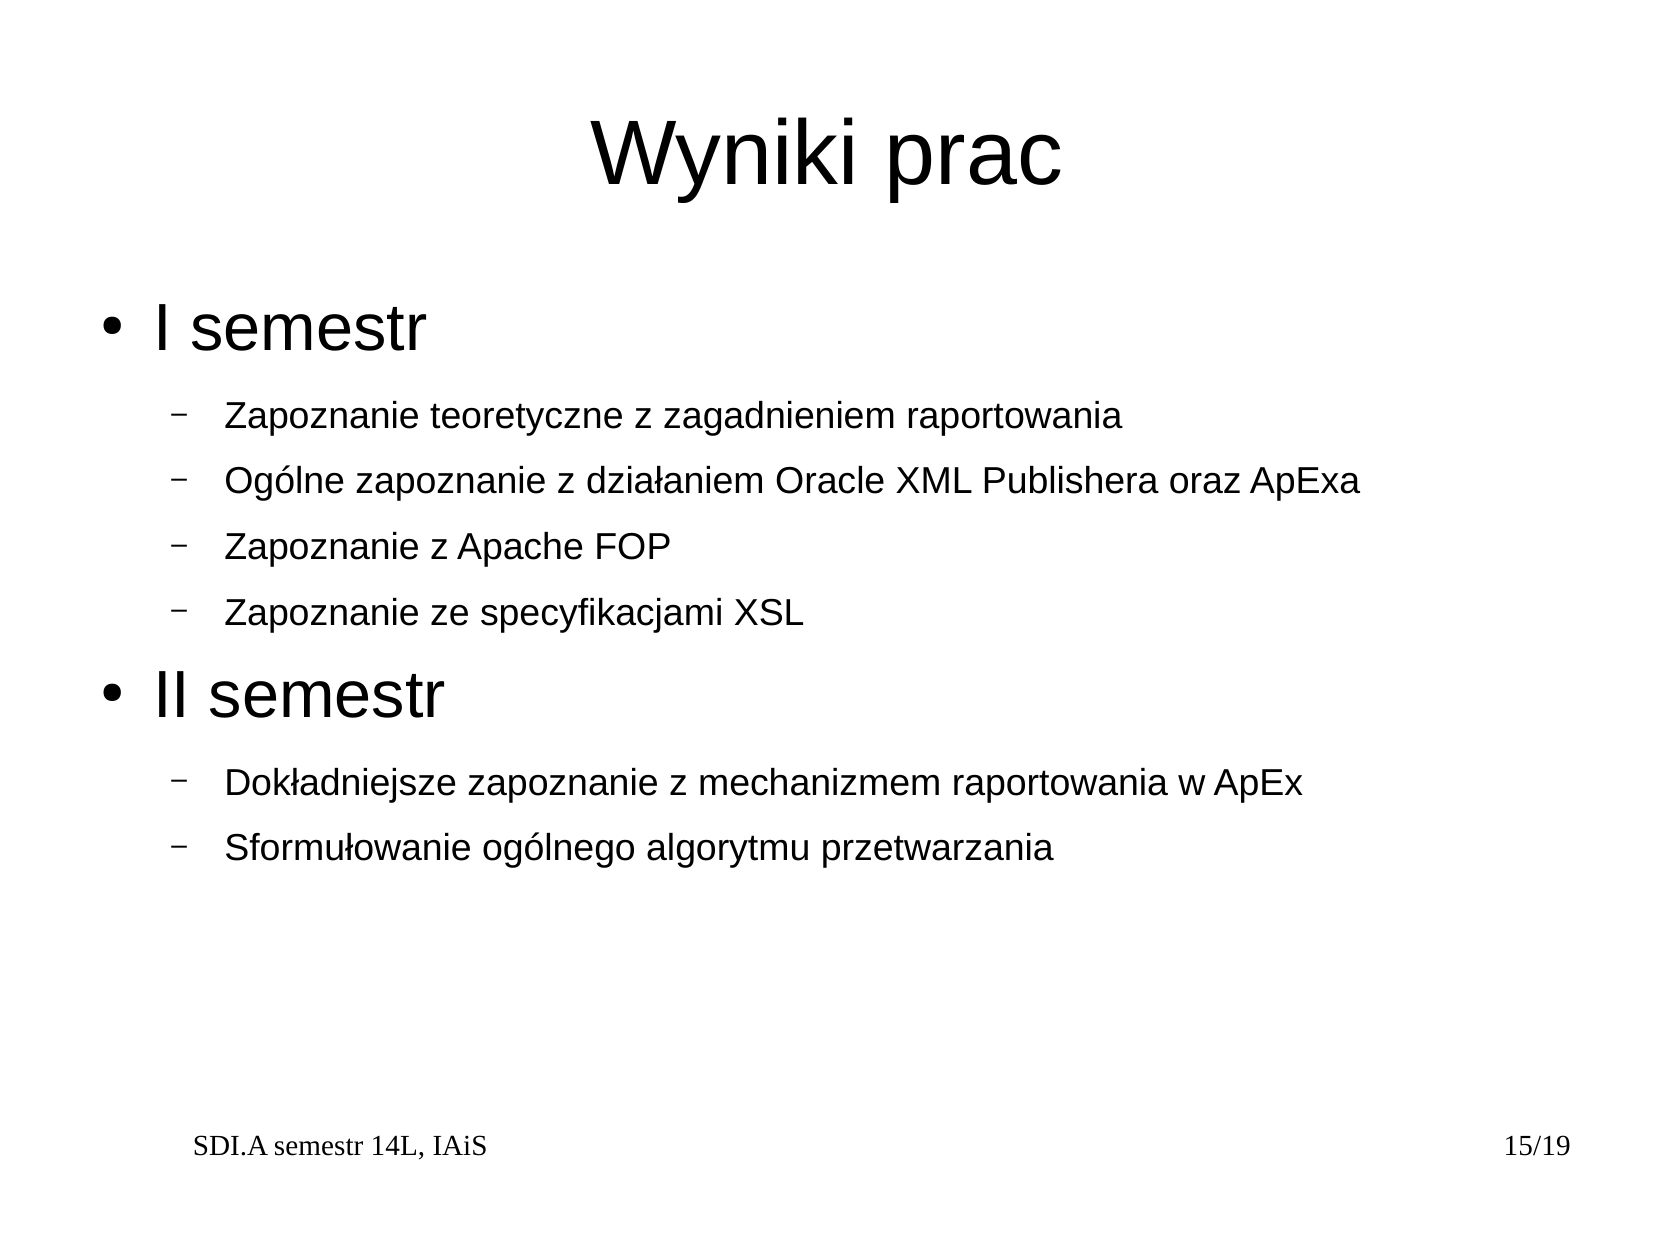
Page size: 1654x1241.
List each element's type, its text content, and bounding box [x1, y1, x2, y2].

list I semestr Zapoznanie teoretyczne z zagadnieniem raportowania Ogólne zapoznanie z działaniem Oracle XML Publishera oraz ApExa Zapoznanie z Apache FOP Zapoznanie ze specyfikacjami XSL II semestr Dokładniejsze zapoznanie z mechanizmem raportowania w ApEx Sformułowanie ogólnego algorytmu przetwarzania [82, 290, 1571, 1109]
title Wyniki prac [82, 49, 1571, 257]
